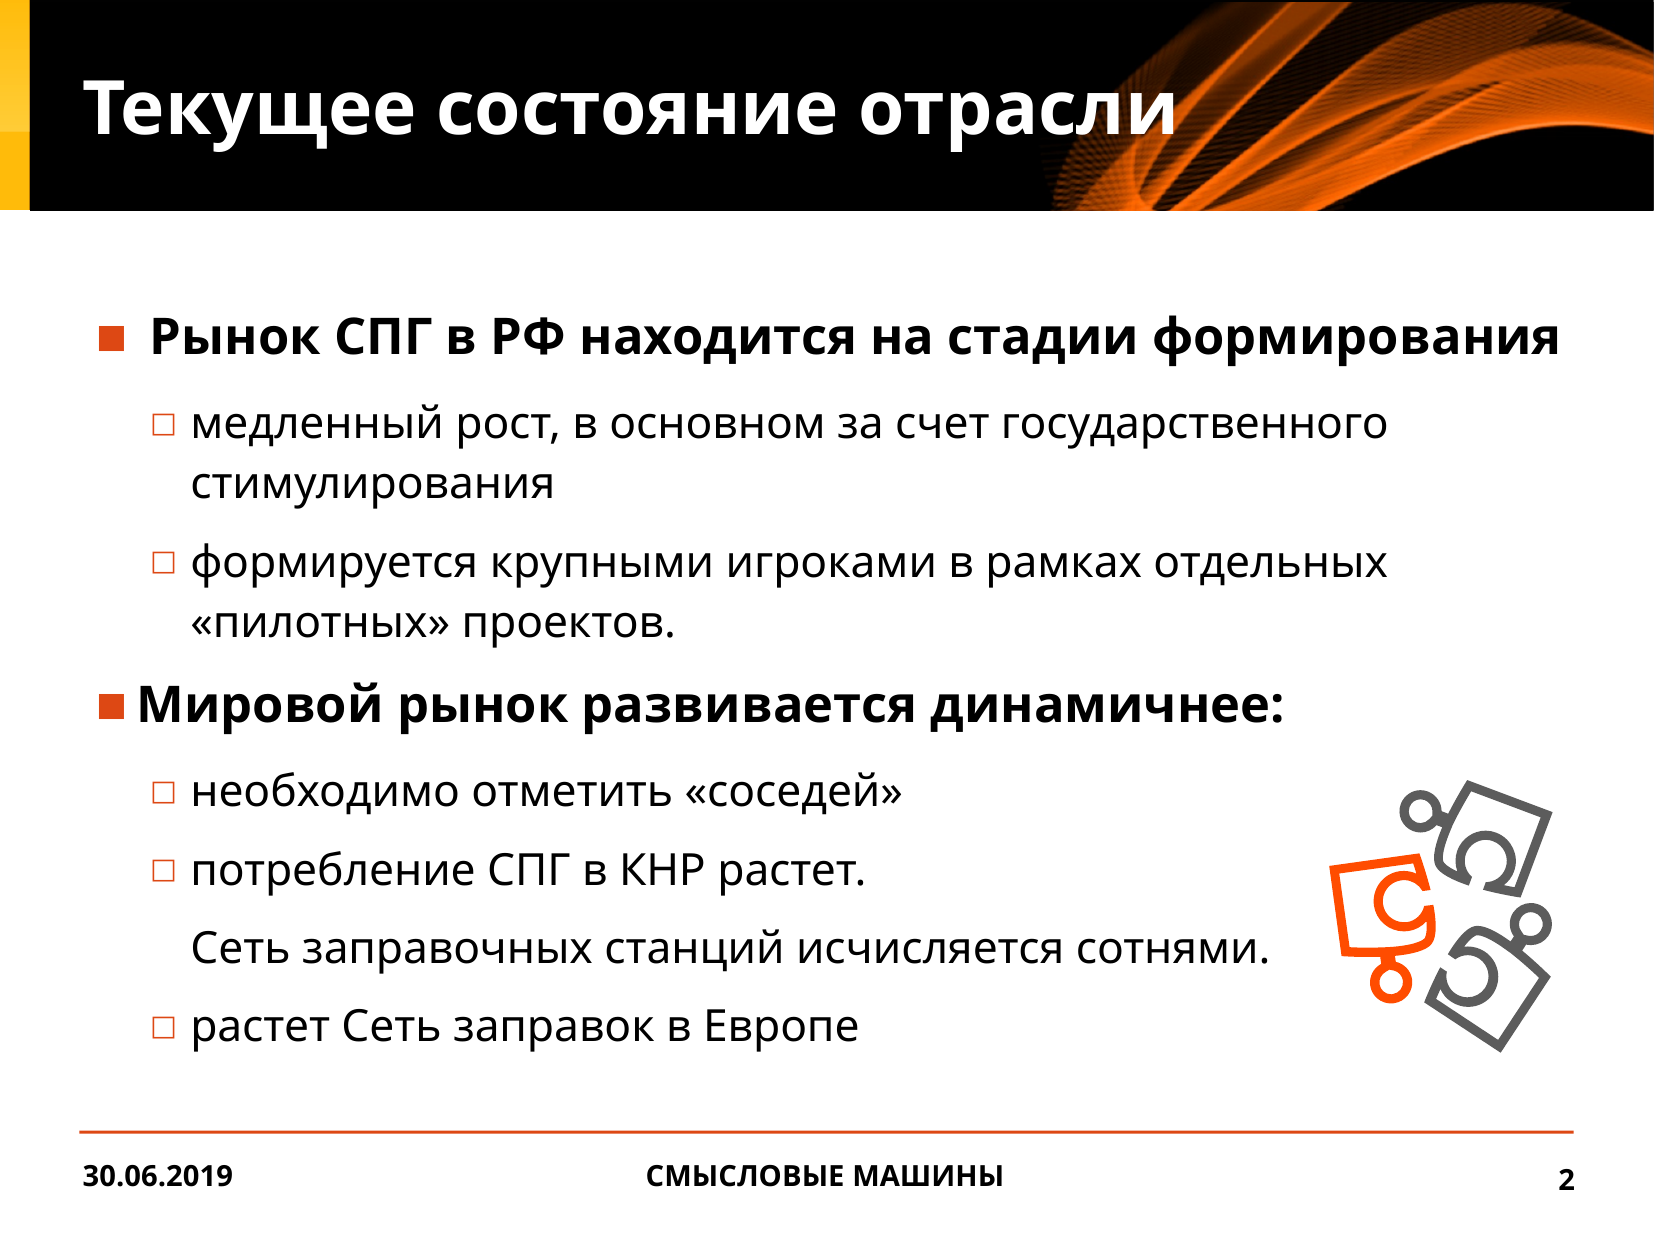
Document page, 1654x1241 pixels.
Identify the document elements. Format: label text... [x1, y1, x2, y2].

picture [0, 0, 1654, 211]
title Текущее состояние отрасли [82, 15, 1576, 196]
picture [1299, 767, 1595, 1063]
list Рынок СПГ в РФ находится на стадии формирования медленный рост, в основном за счет государственного стимулирования формируется крупными игроками в рамках отдельных «пилотных» проектов. Мировой рынок развивается динамичнее: необходимо отметить «соседей» потребление СПГ в КНР растет. Сеть заправочных станций исчисляется сотнями. растет Сеть заправок в Европе [82, 300, 1576, 1096]
